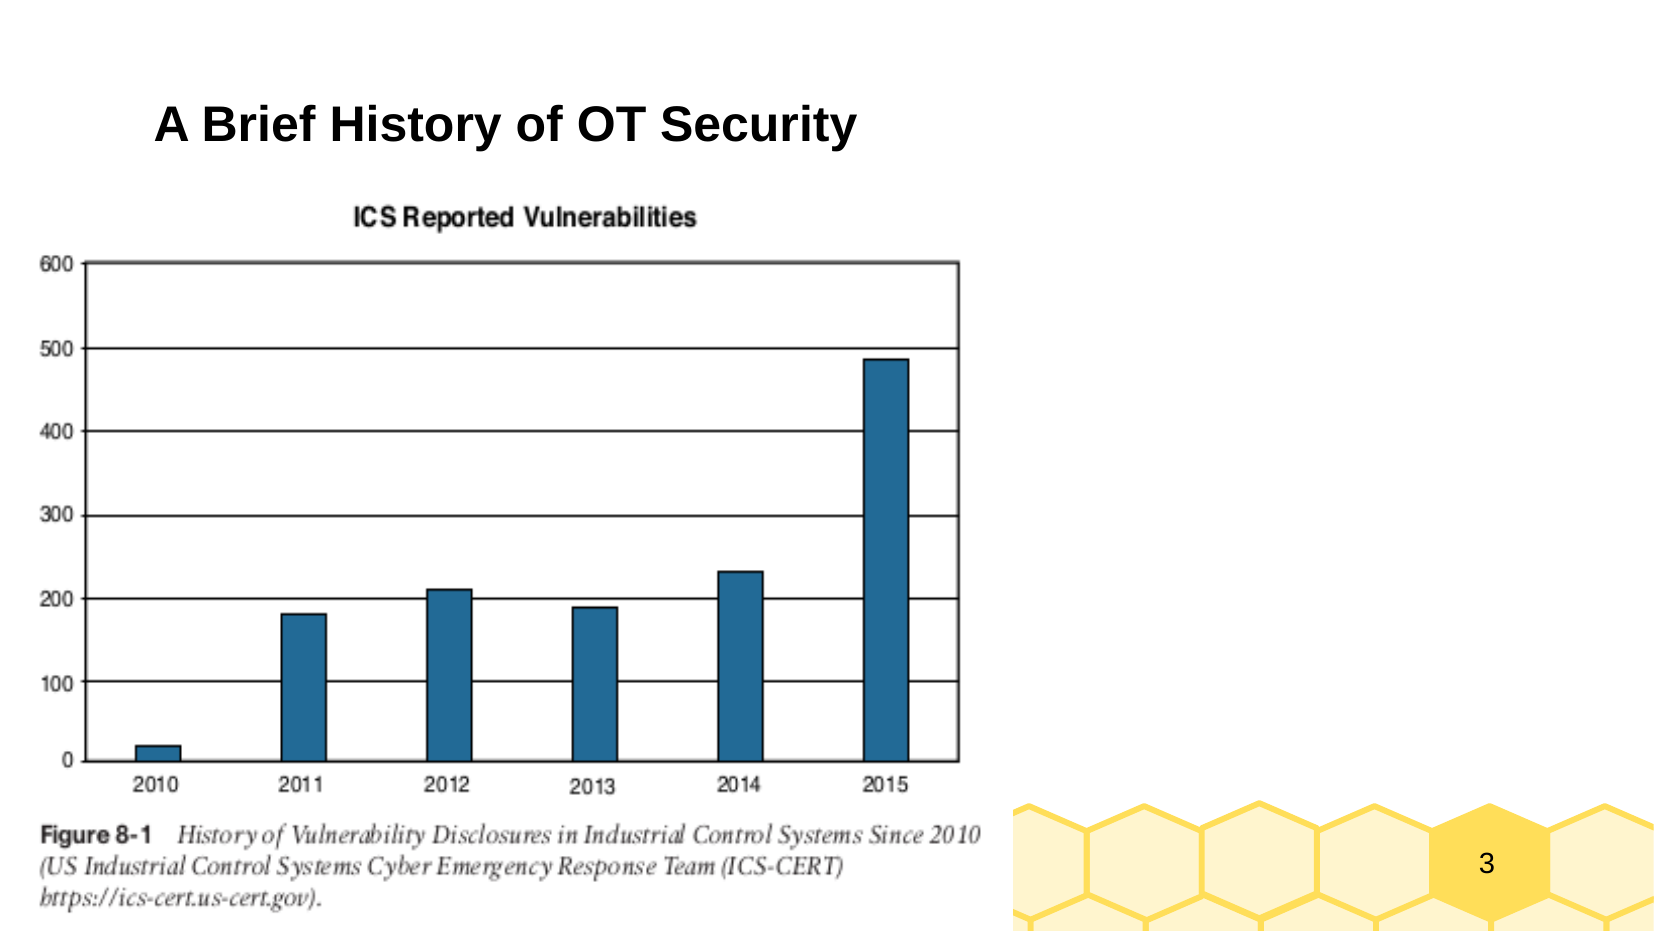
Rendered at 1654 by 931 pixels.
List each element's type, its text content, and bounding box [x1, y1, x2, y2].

picture [0, 187, 1013, 931]
list A Brief History of OT Security [82, 96, 1571, 751]
